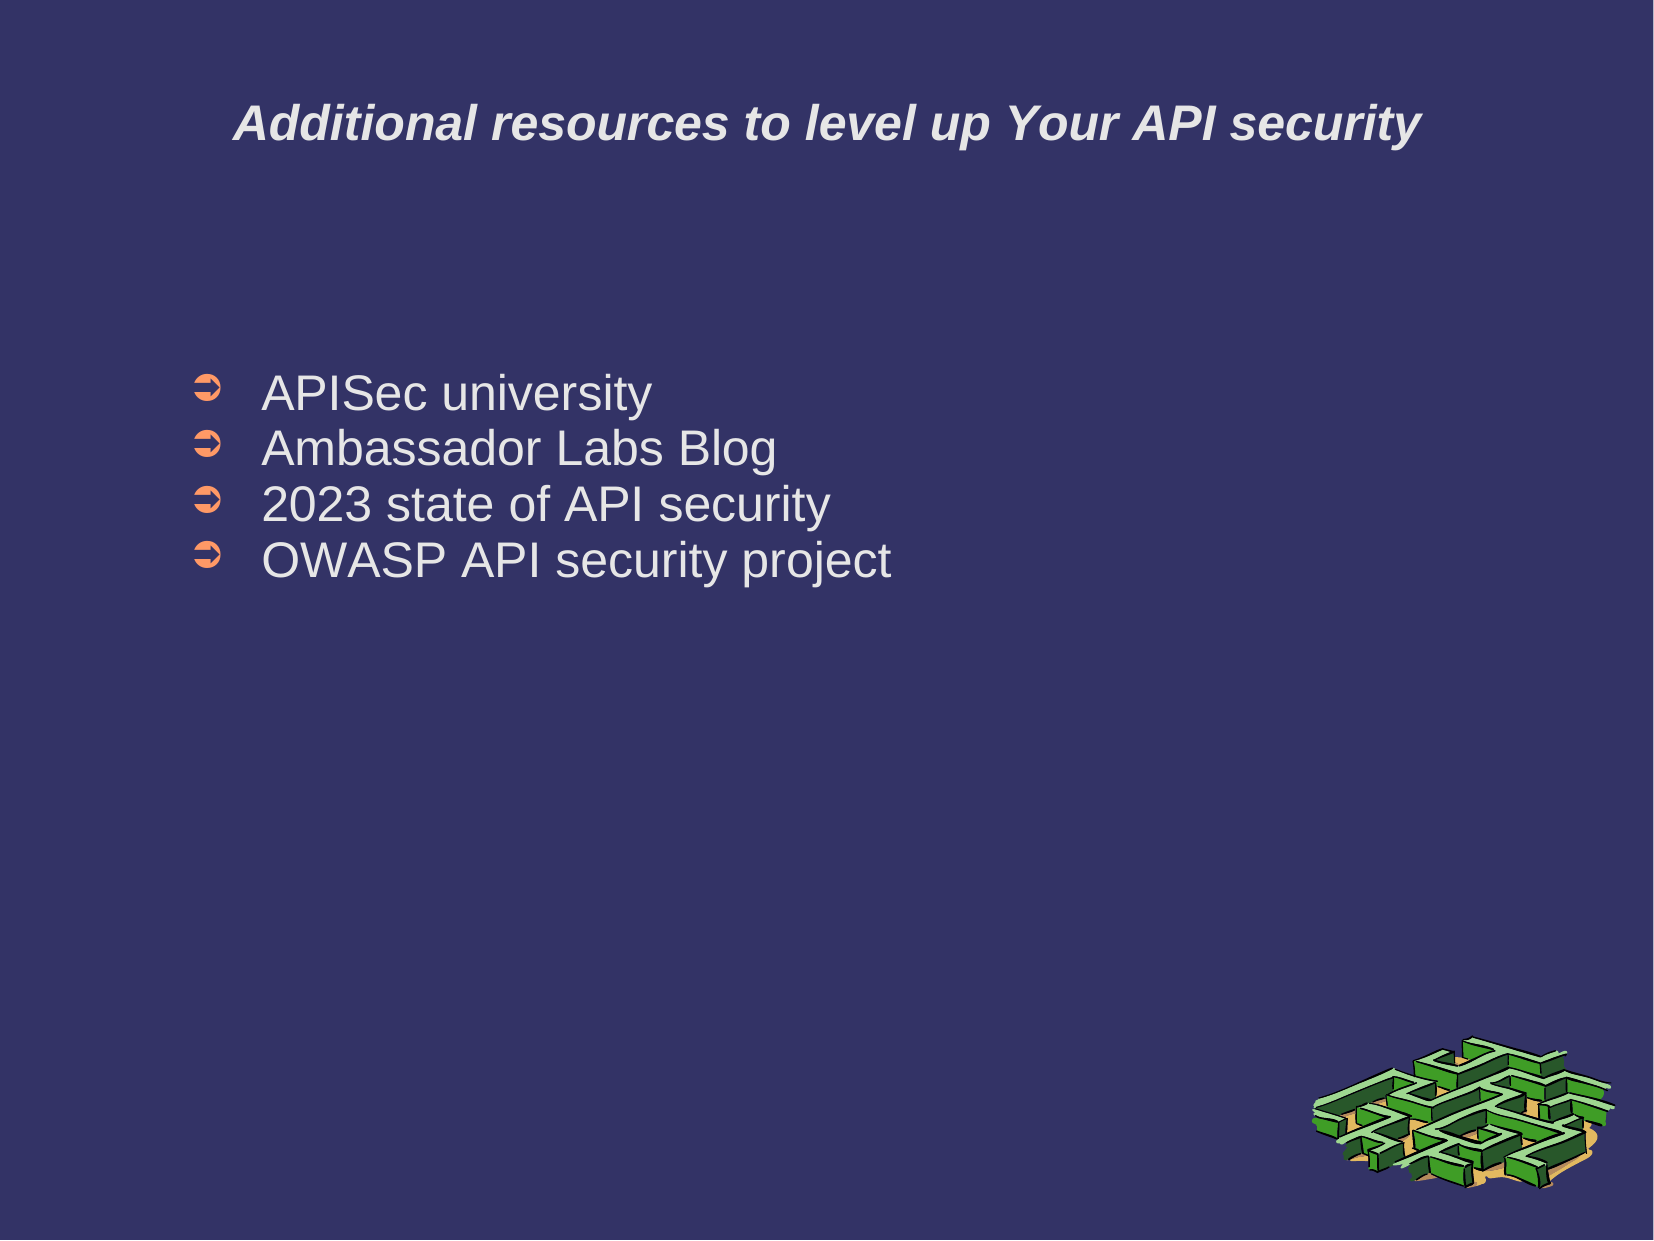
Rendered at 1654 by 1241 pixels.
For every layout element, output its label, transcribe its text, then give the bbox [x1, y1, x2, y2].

title Additional resources to level up Your API security [121, 19, 1534, 227]
list APISec university Ambassador Labs Blog 2023 state of API security OWASP API security project [178, 364, 1570, 1147]
